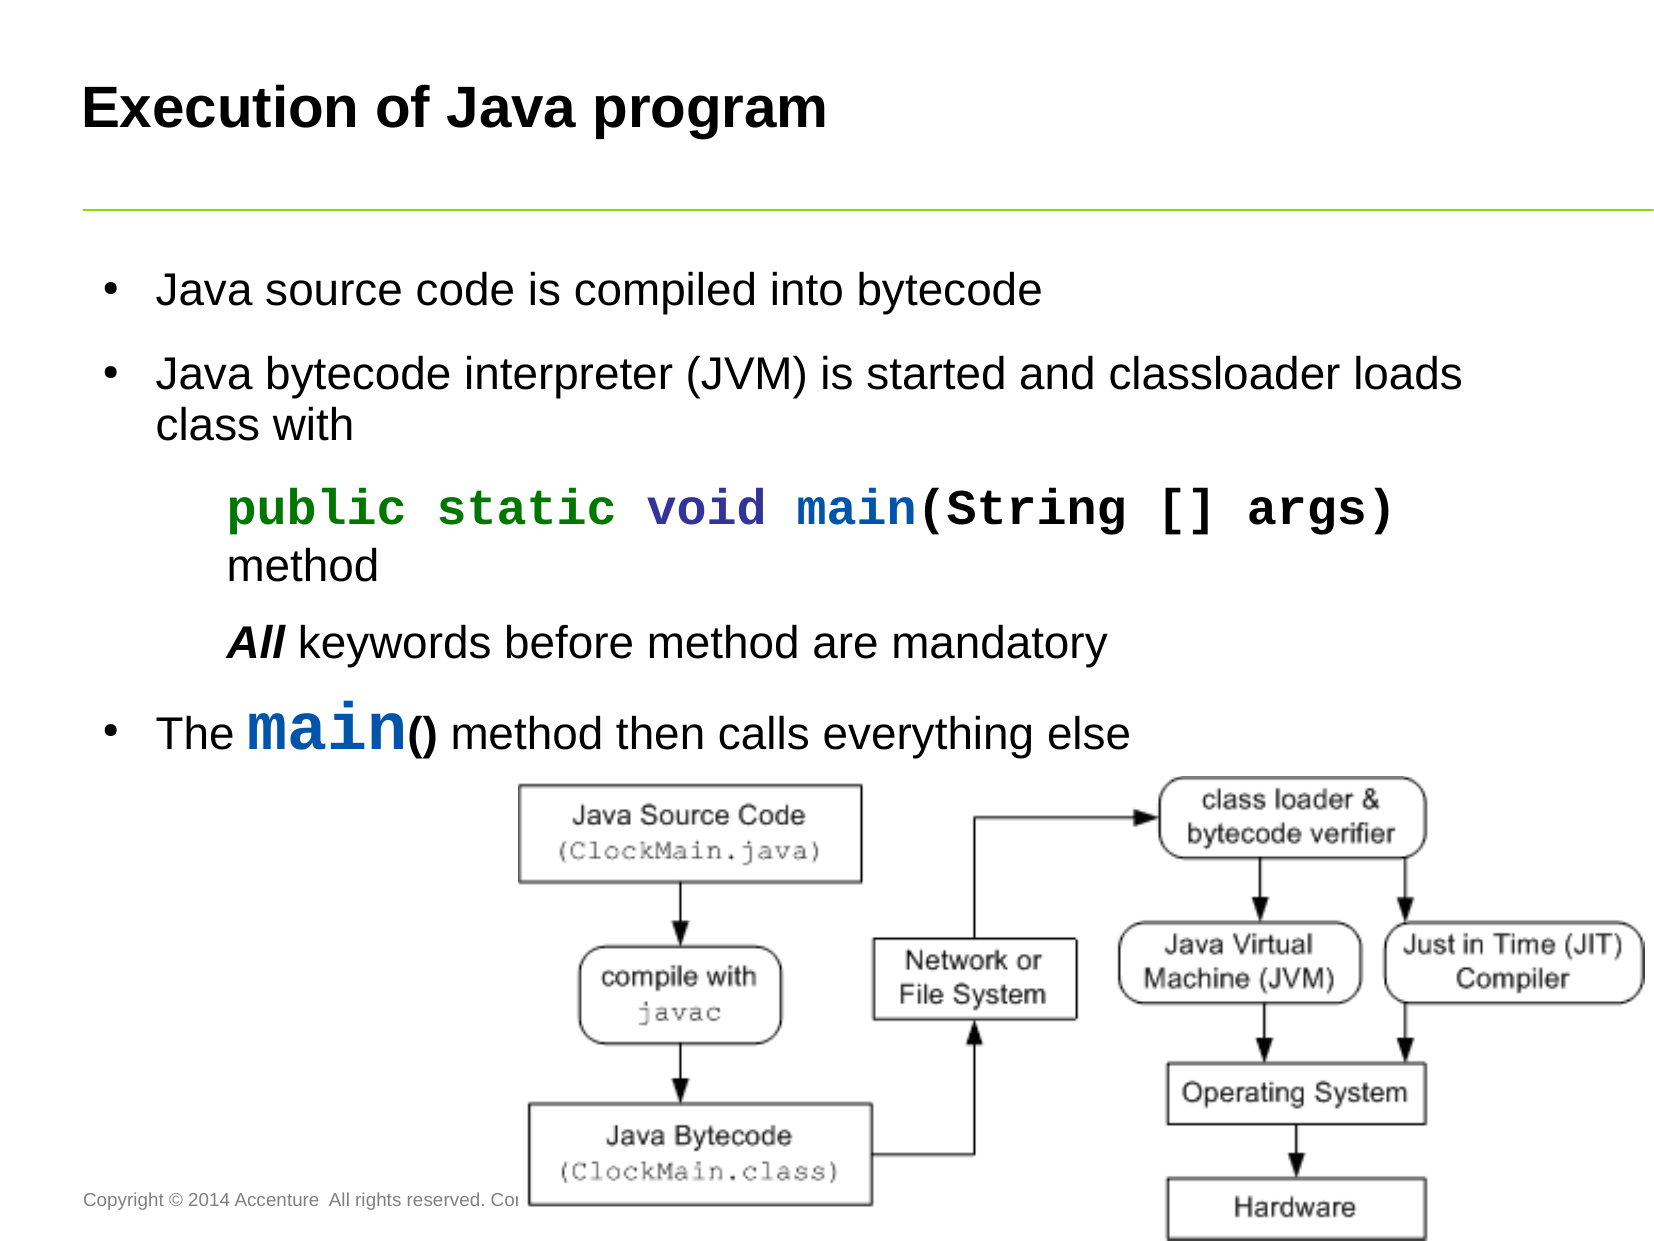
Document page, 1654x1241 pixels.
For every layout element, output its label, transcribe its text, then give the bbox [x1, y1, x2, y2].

title Execution of Java program [81, 34, 1570, 181]
list Java source code is compiled into bytecode Java bytecode interpreter (JVM) is started and classloader loads class with public static void main(String [] args) method All keywords before method are mandatory The main() method then calls everything else [84, 263, 1540, 957]
picture [518, 776, 1645, 1241]
